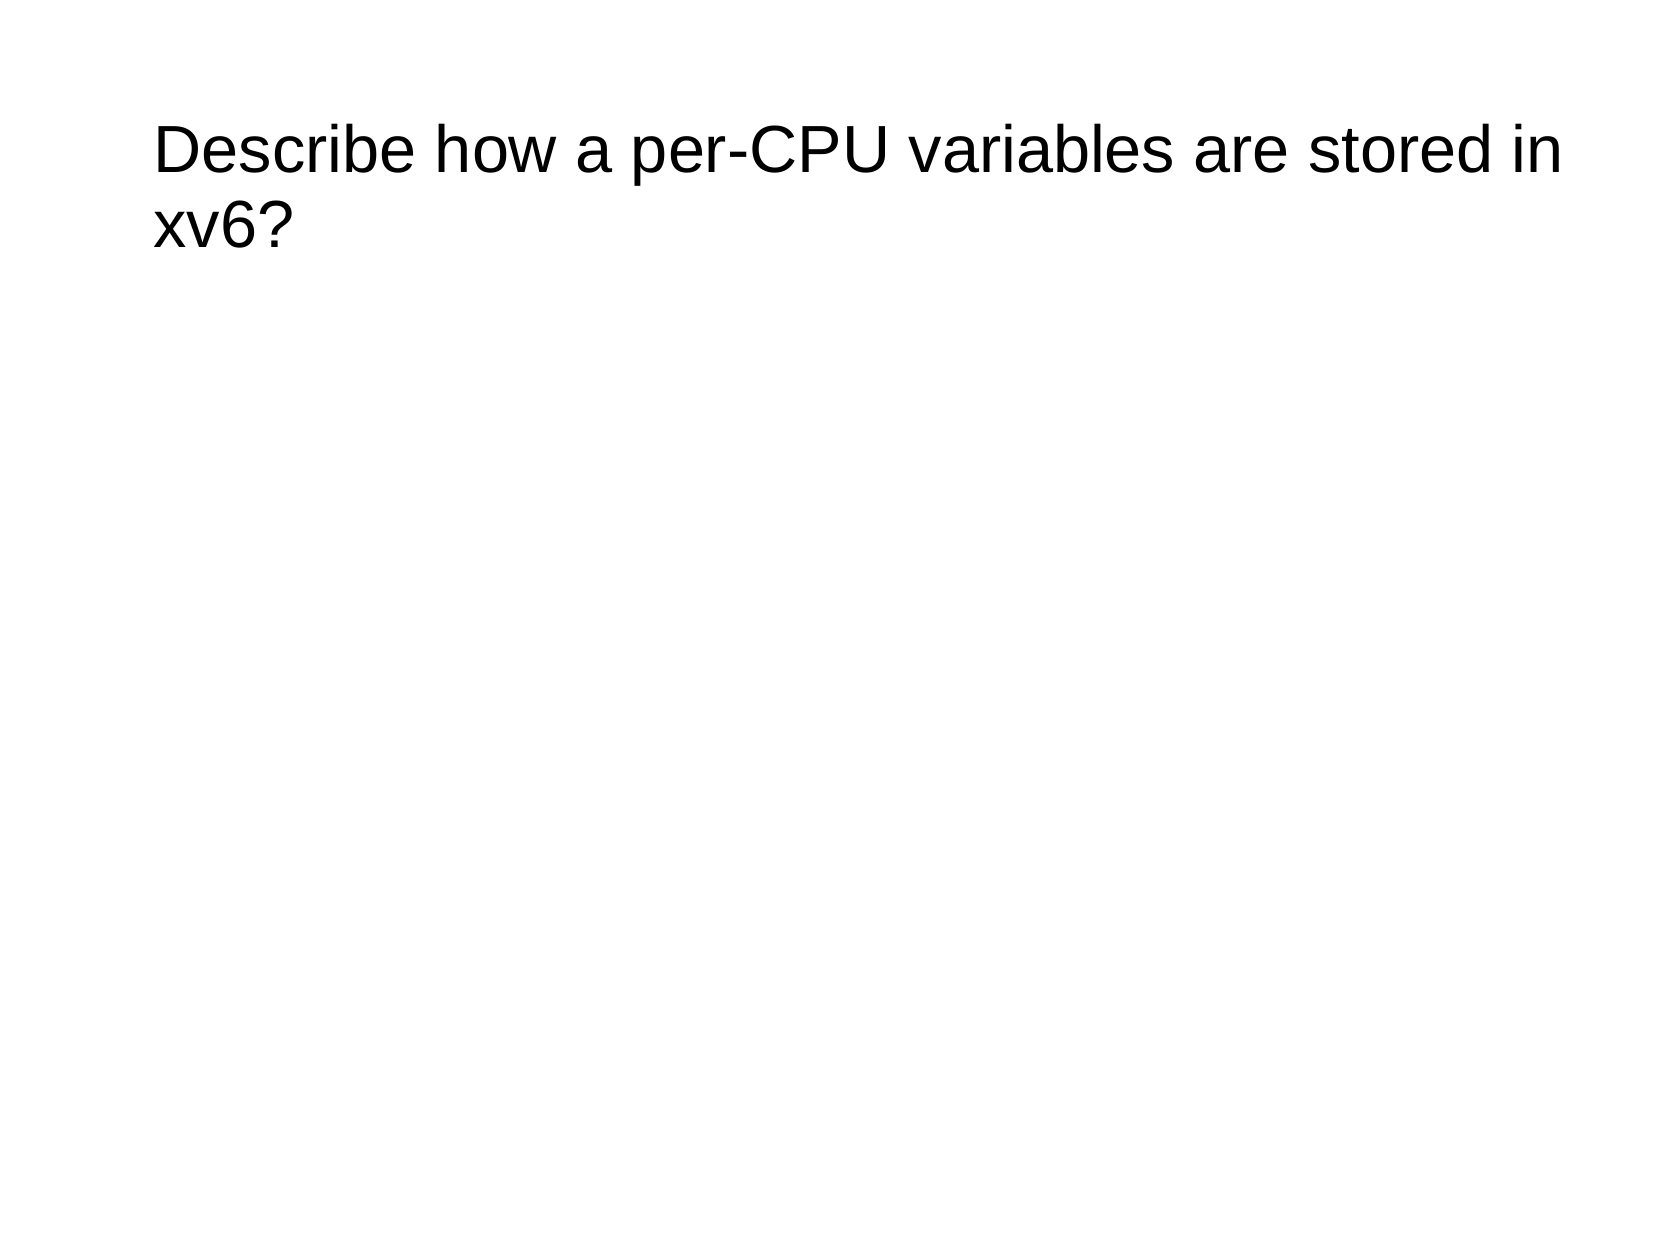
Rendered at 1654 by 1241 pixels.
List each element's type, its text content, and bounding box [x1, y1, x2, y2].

list Describe how a per-CPU variables are stored in xv6? [82, 112, 1571, 1010]
